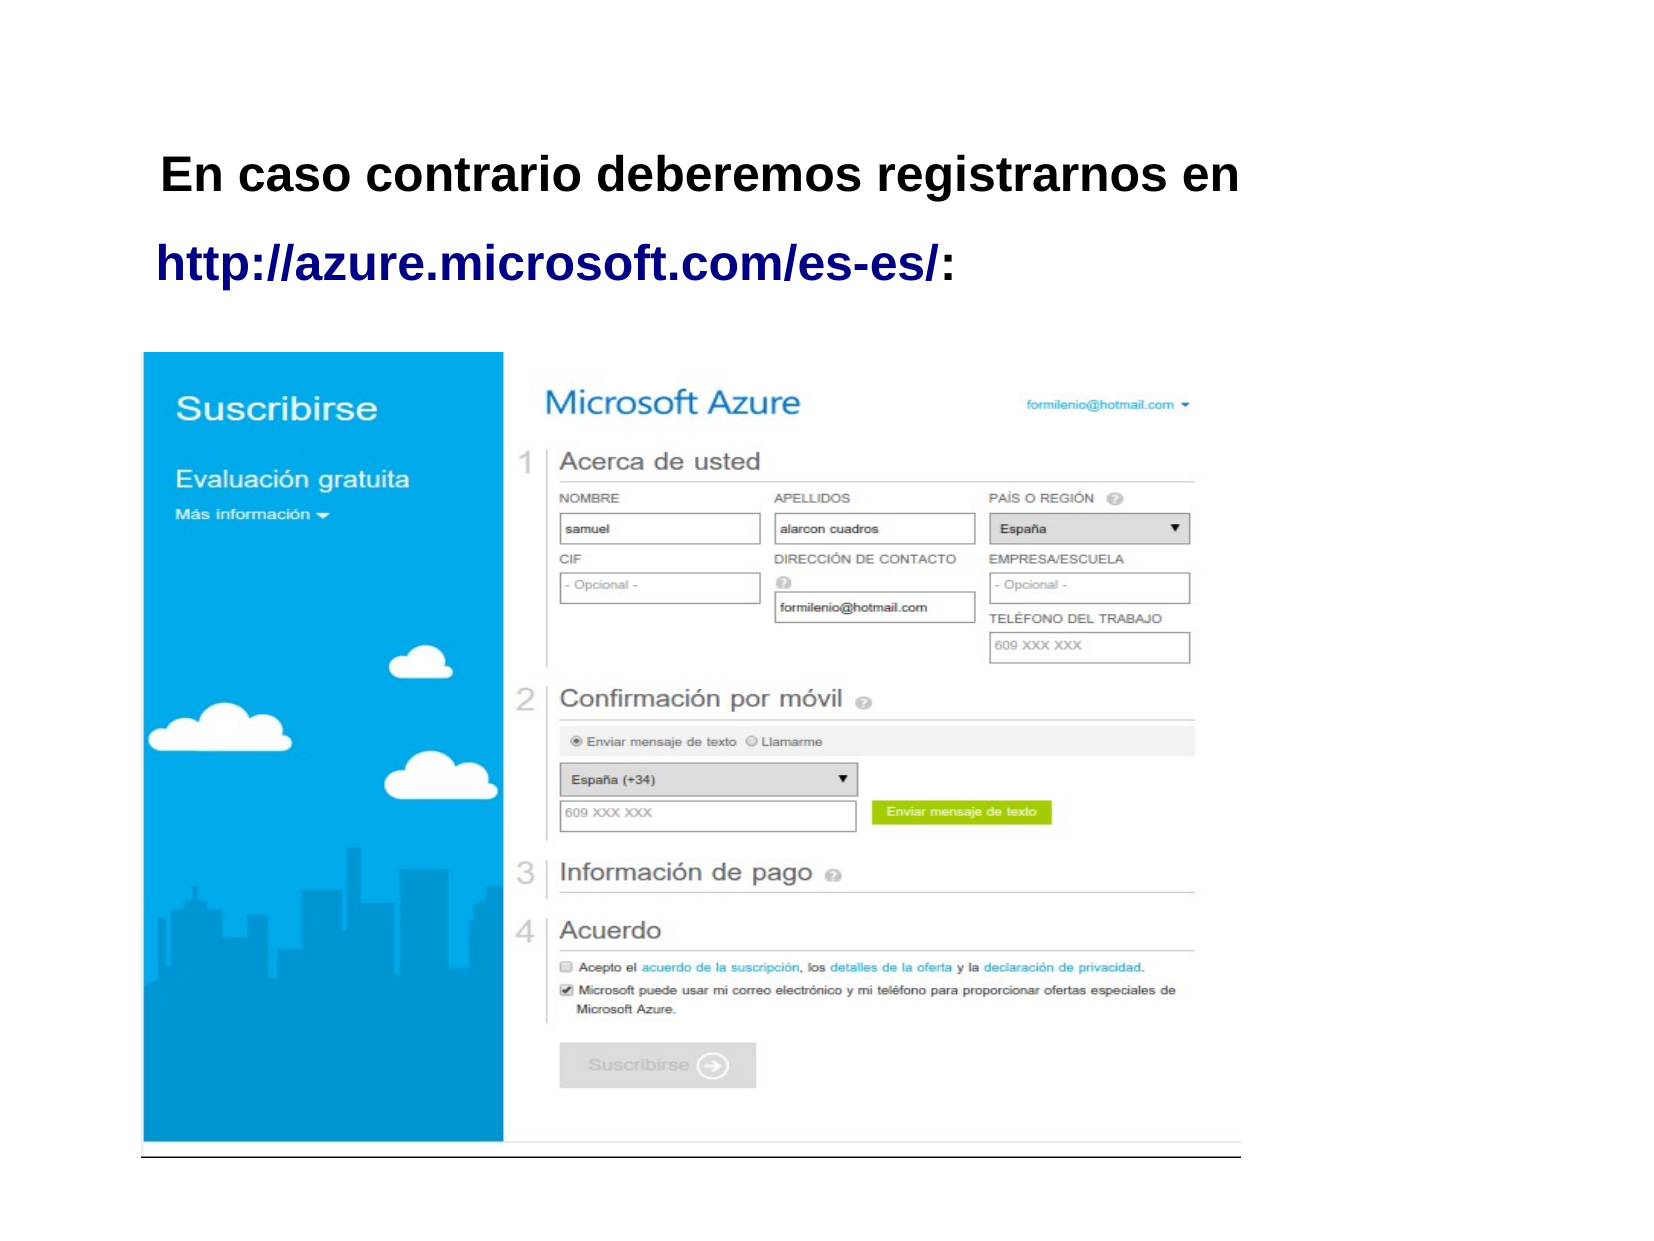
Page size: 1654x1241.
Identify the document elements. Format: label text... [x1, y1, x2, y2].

picture [291, 396, 378, 421]
picture [317, 512, 329, 519]
picture [384, 750, 498, 800]
picture [177, 396, 288, 421]
picture [319, 470, 409, 493]
list En caso contrario deberemos registrarnos en http://azure.microsoft.com/es-es/: [141, 131, 1630, 851]
picture [217, 509, 311, 519]
picture [176, 509, 210, 519]
picture [141, 352, 1241, 1158]
picture [388, 645, 453, 679]
picture [177, 469, 309, 488]
picture [148, 702, 293, 752]
